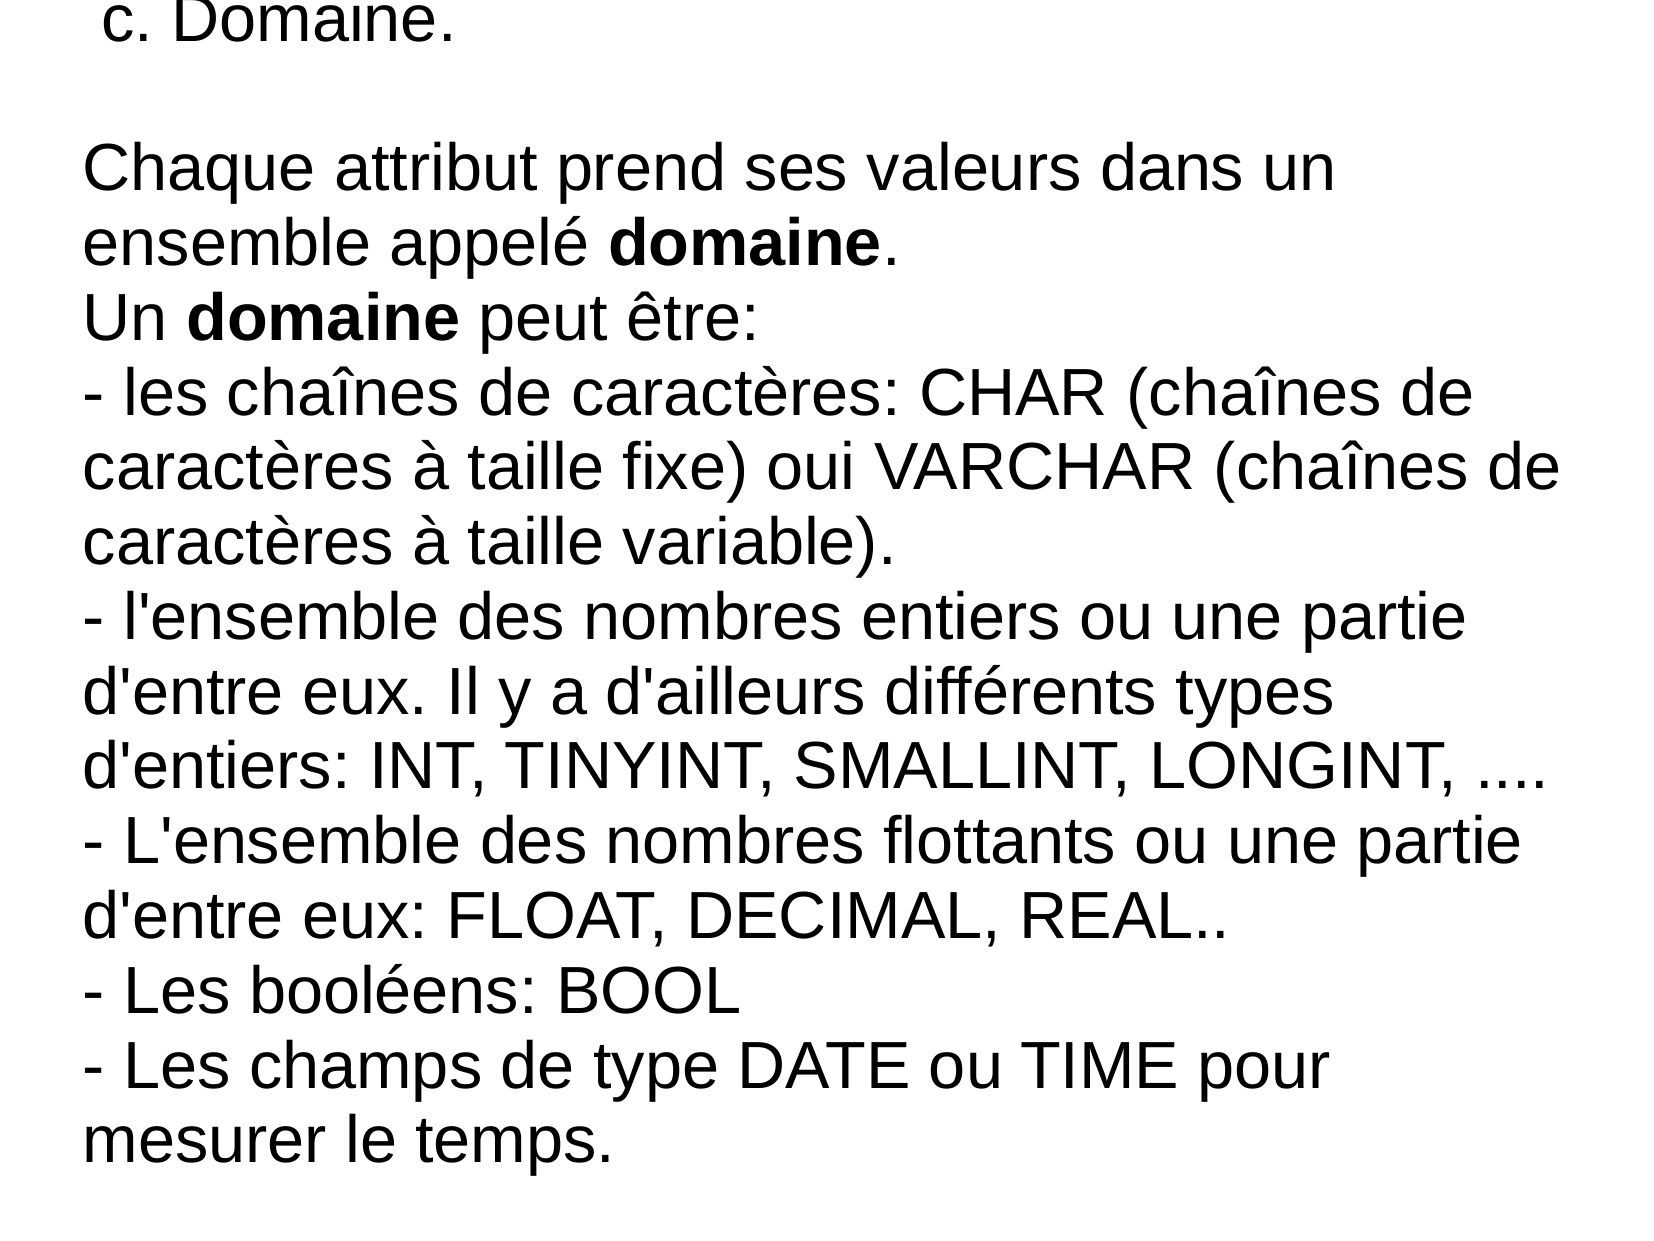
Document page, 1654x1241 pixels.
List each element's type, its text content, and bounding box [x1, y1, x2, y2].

subtitle c. Domaine. Chaque attribut prend ses valeurs dans un ensemble appelé domaine. Un domaine peut être: - les chaînes de caractères: CHAR (chaînes de caractères à taille fixe) oui VARCHAR (chaînes de caractères à taille variable). - l'ensemble des nombres entiers ou une partie d'entre eux. Il y a d'ailleurs différents types d'entiers: INT, TINYINT, SMALLINT, LONGINT, .... - L'ensemble des nombres flottants ou une partie d'entre eux: FLOAT, DECIMAL, REAL.. - Les booléens: BOOL - Les champs de type DATE ou TIME pour mesurer le temps. [82, 0, 1571, 1178]
